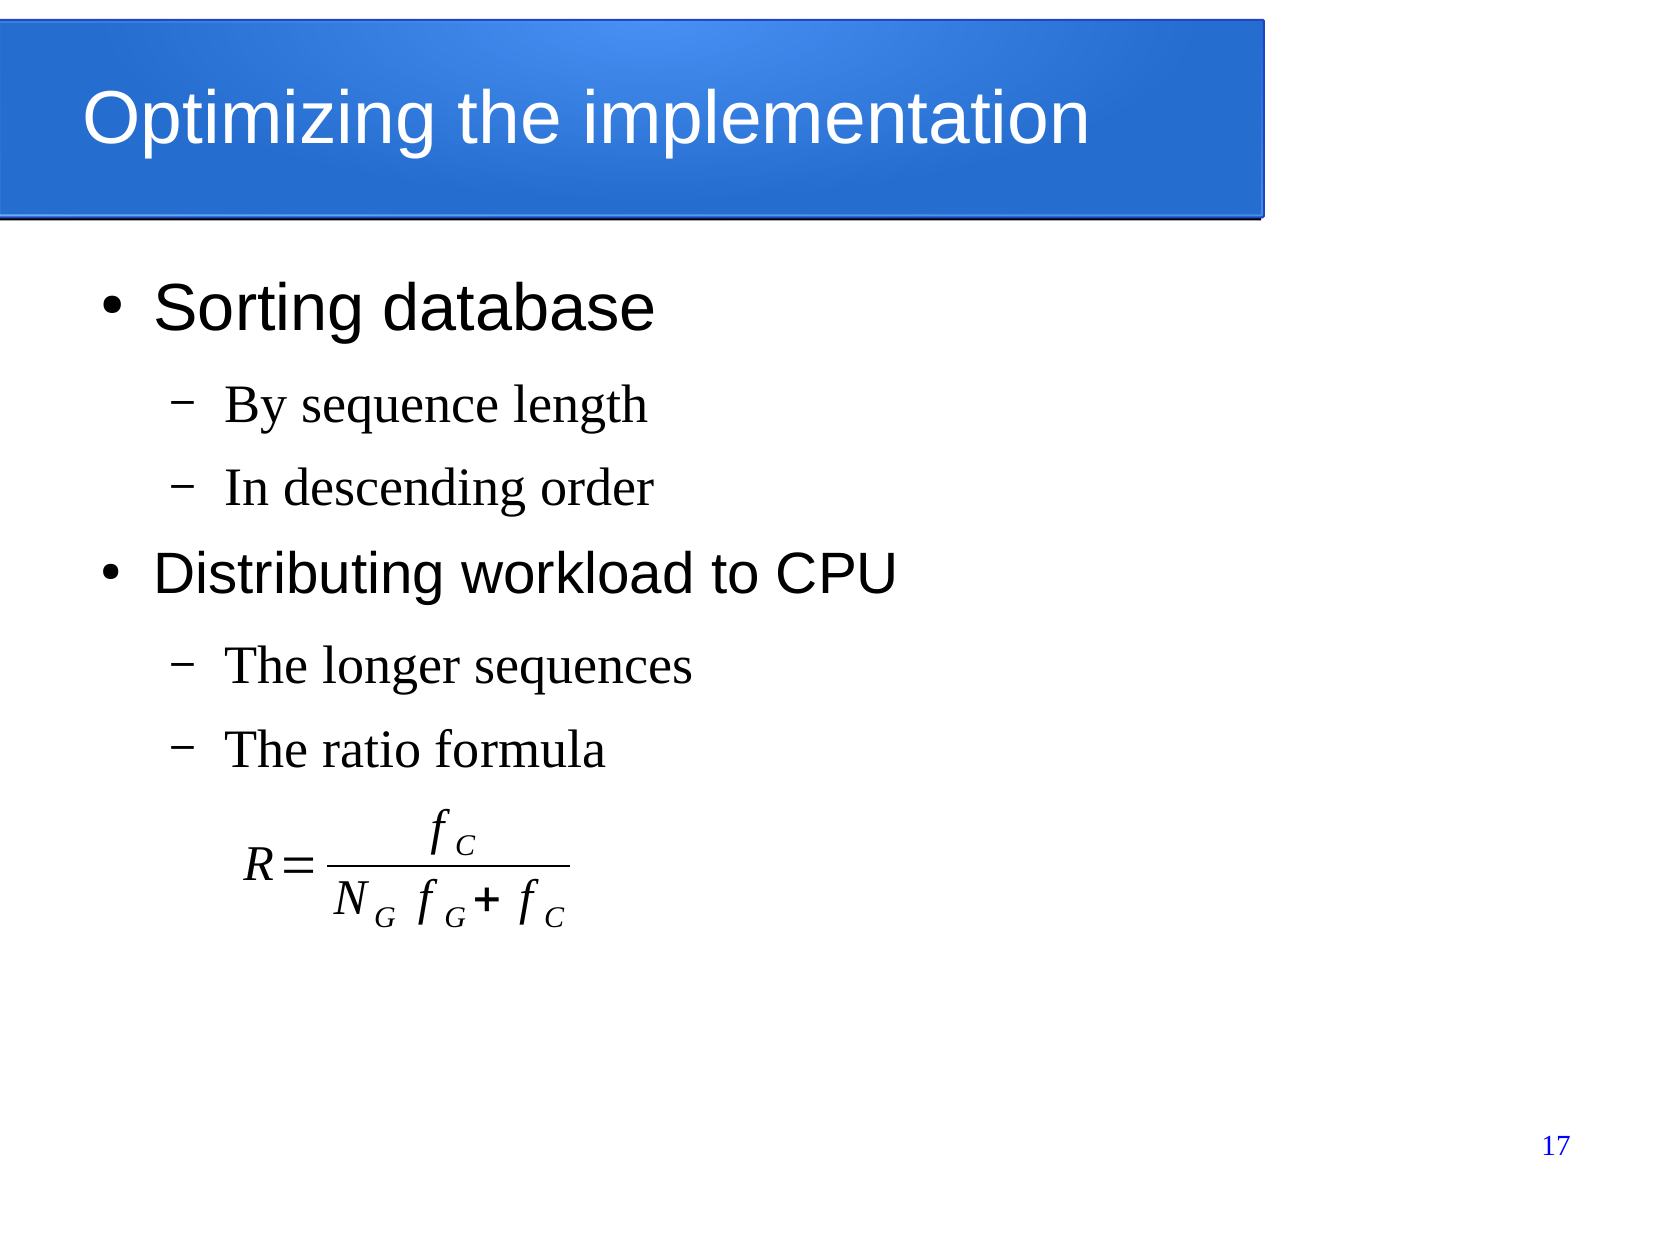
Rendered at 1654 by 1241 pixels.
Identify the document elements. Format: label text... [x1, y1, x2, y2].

title Optimizing the implementation [82, 25, 1250, 211]
list Sorting database By sequence length In descending order Distributing workload to CPU The longer sequences The ratio formula [82, 269, 1538, 1201]
chart [233, 799, 578, 935]
